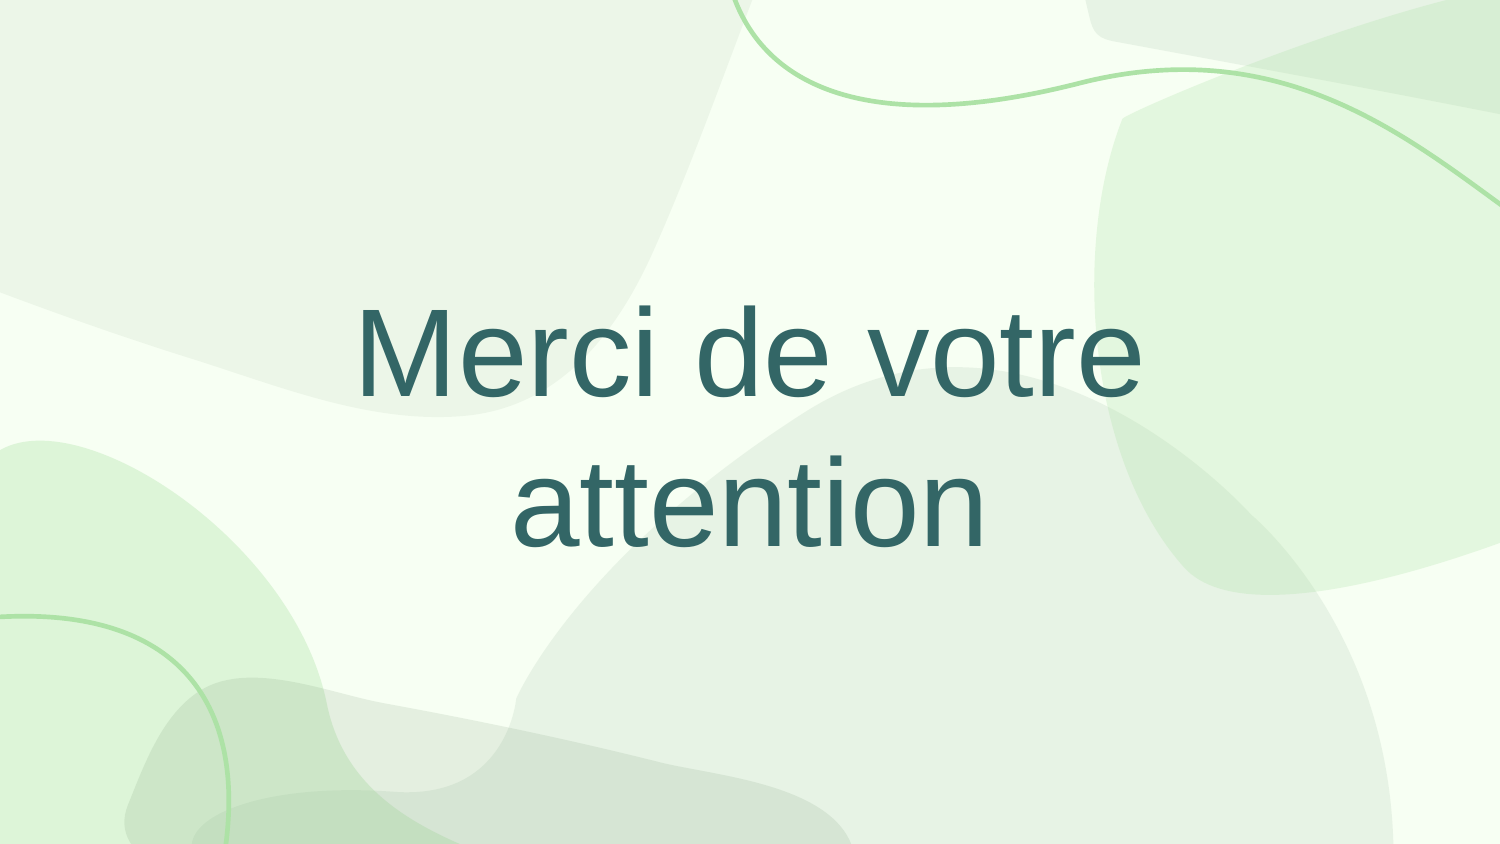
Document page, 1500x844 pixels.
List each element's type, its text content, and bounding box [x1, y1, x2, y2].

title Merci de votre attention [294, 213, 1206, 631]
